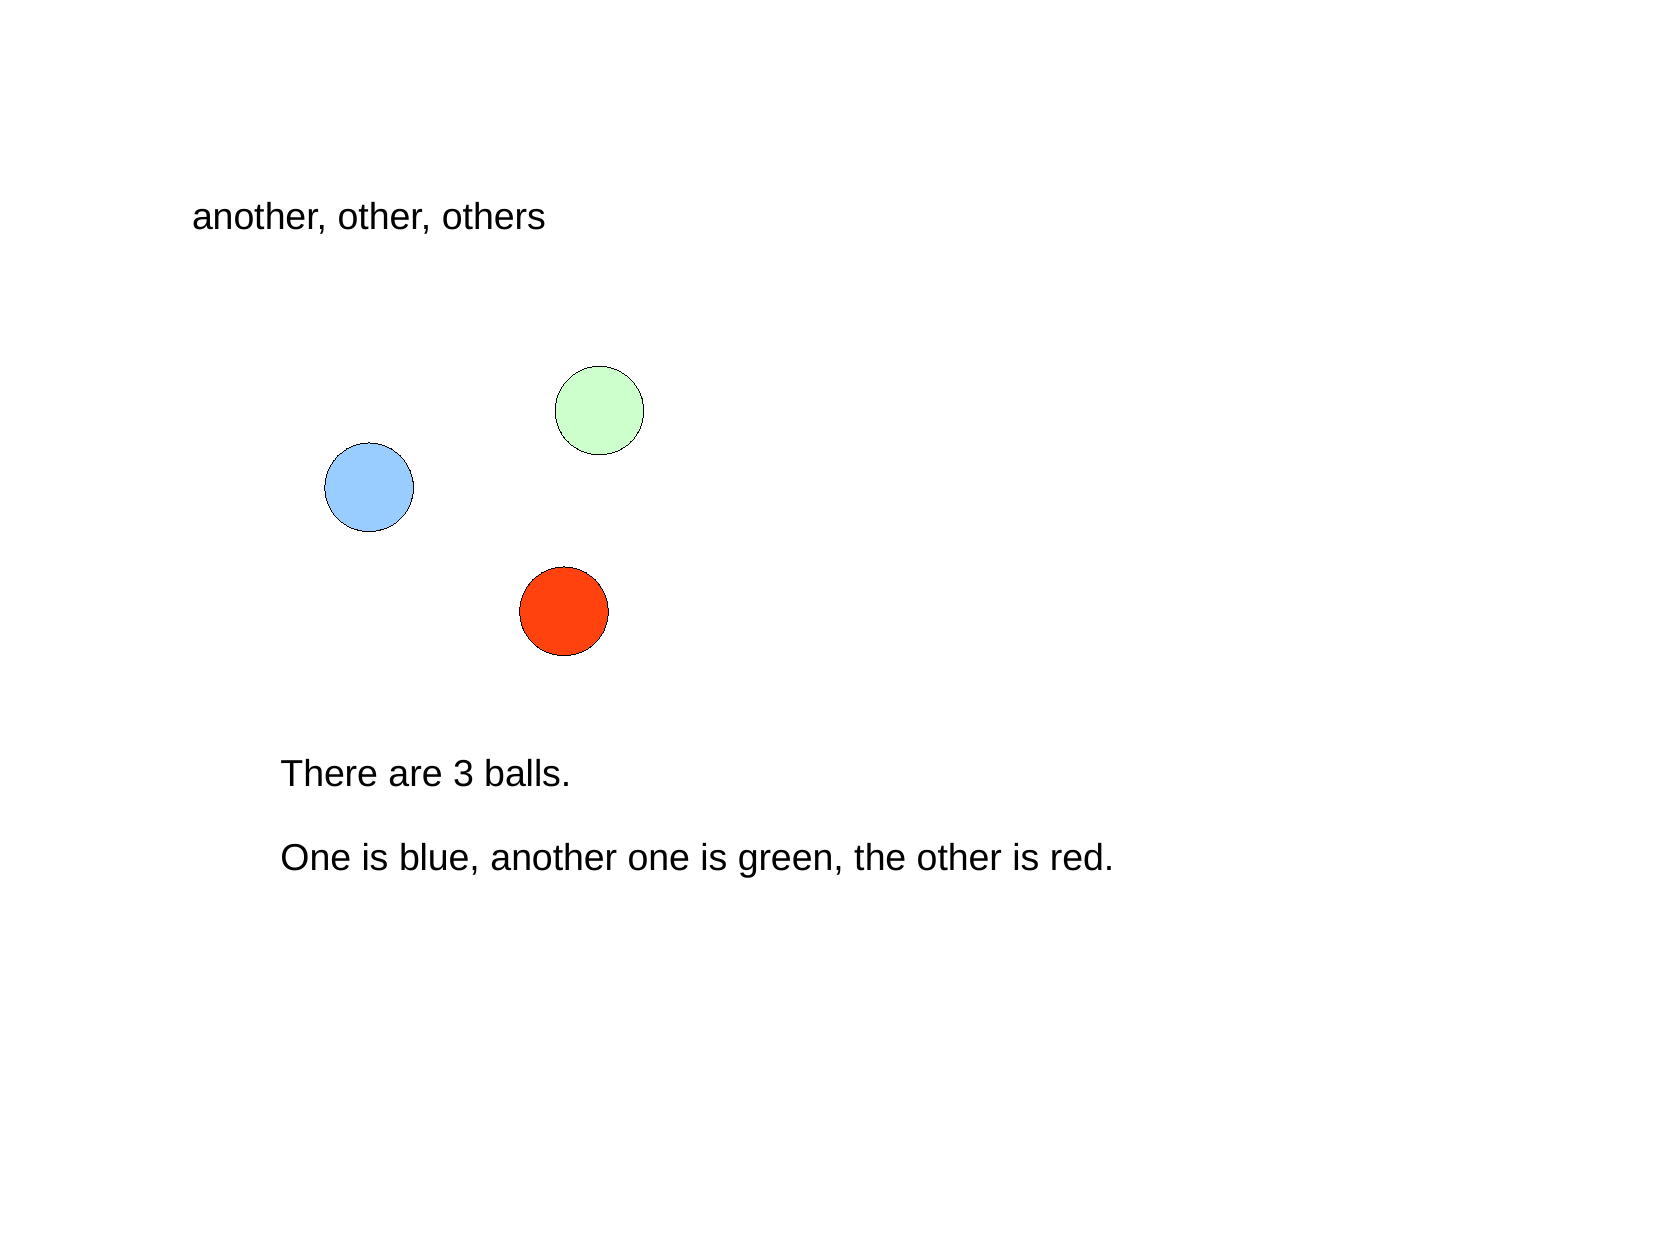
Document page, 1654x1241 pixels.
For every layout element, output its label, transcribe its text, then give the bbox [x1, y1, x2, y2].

text_box [324, 442, 414, 532]
text_box [555, 366, 644, 455]
text_box There are 3 balls. One is blue, another one is green, the other is red. [265, 744, 1130, 886]
text_box another, other, others [177, 146, 562, 325]
text_box [519, 566, 609, 656]
